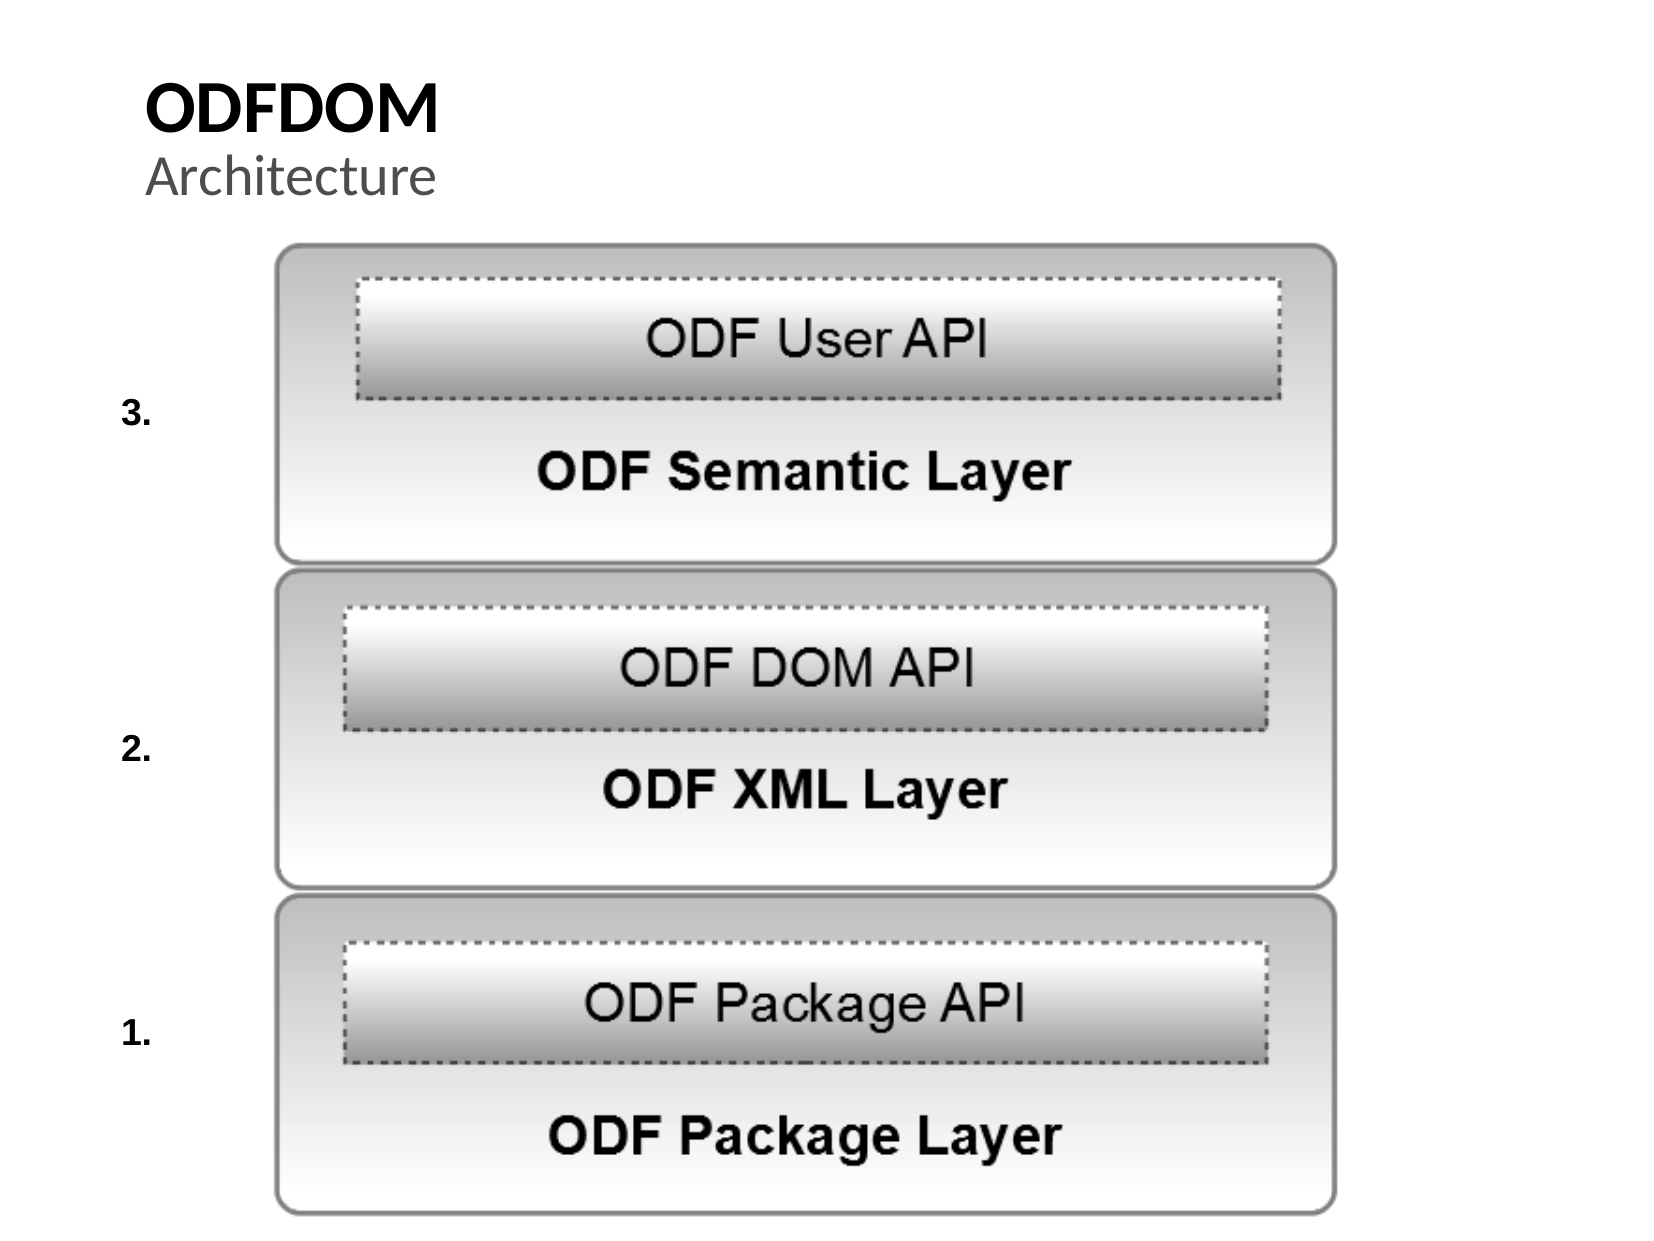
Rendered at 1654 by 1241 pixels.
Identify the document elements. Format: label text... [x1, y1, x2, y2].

title ODFDOM Architecture [145, 67, 1388, 220]
text_box 3. [106, 383, 189, 441]
text_box 2. [106, 720, 189, 778]
picture [267, 236, 1347, 1228]
text_box 1. [106, 1003, 189, 1061]
